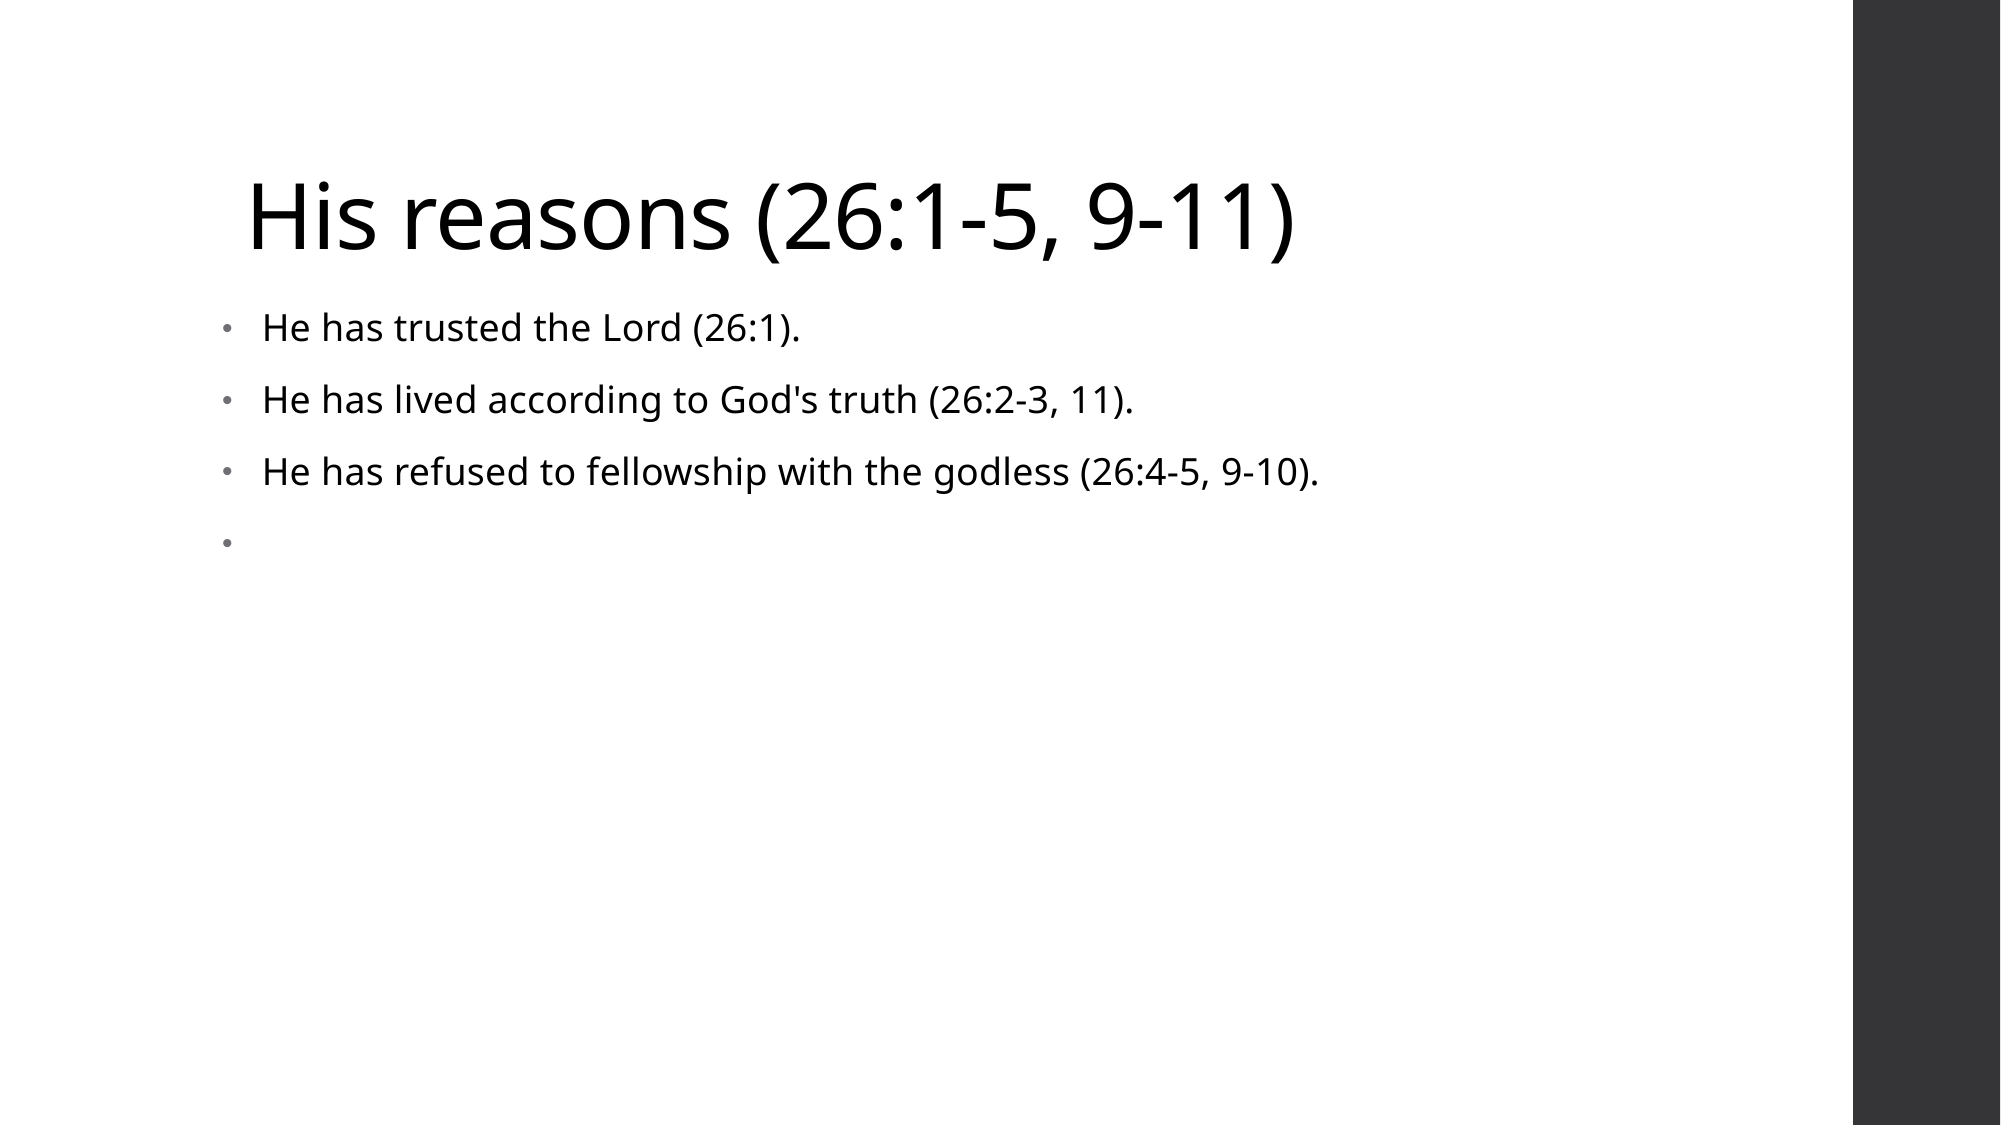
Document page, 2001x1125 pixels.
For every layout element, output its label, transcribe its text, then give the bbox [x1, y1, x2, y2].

list He has trusted the Lord (26:1). He has lived according to God's truth (26:2-3, 11). He has refused to fellowship with the godless (26:4-5, 9-10). [206, 299, 1617, 1014]
title His reasons (26:1-5, 9-11) [206, 60, 1797, 278]
